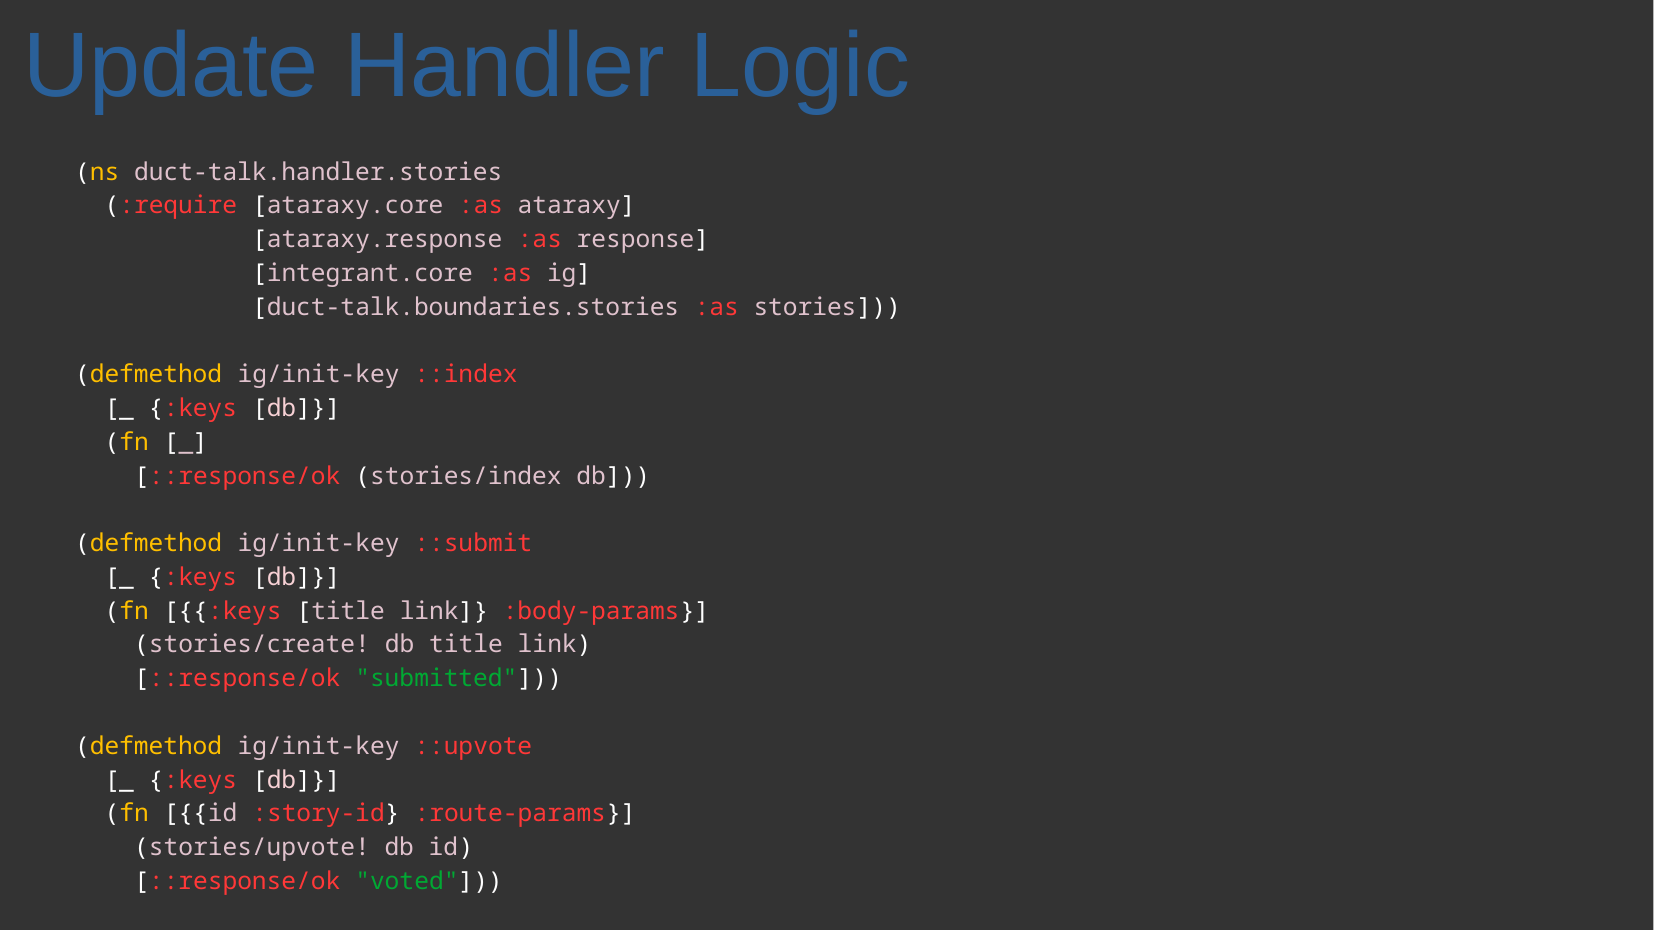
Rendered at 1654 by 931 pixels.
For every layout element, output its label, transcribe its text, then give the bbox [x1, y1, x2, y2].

list (ns duct-talk.handler.stories (:require [ataraxy.core :as ataraxy] [ataraxy.response :as response] [integrant.core :as ig] [duct-talk.boundaries.stories :as stories])) (defmethod ig/init-key ::index [_ {:keys [db]}] (fn [_] [::response/ok (stories/index db])) (defmethod ig/init-key ::submit [_ {:keys [db]}] (fn [{{:keys [title link]} :body-params}] (stories/create! db title link) [::response/ok "submitted"])) (defmethod ig/init-key ::upvote [_ {:keys [db]}] (fn [{{id :story-id} :route-params}] (stories/upvote! db id) [::response/ok "voted"])) [75, 153, 1564, 910]
title Update Handler Logic [23, 11, 1589, 119]
